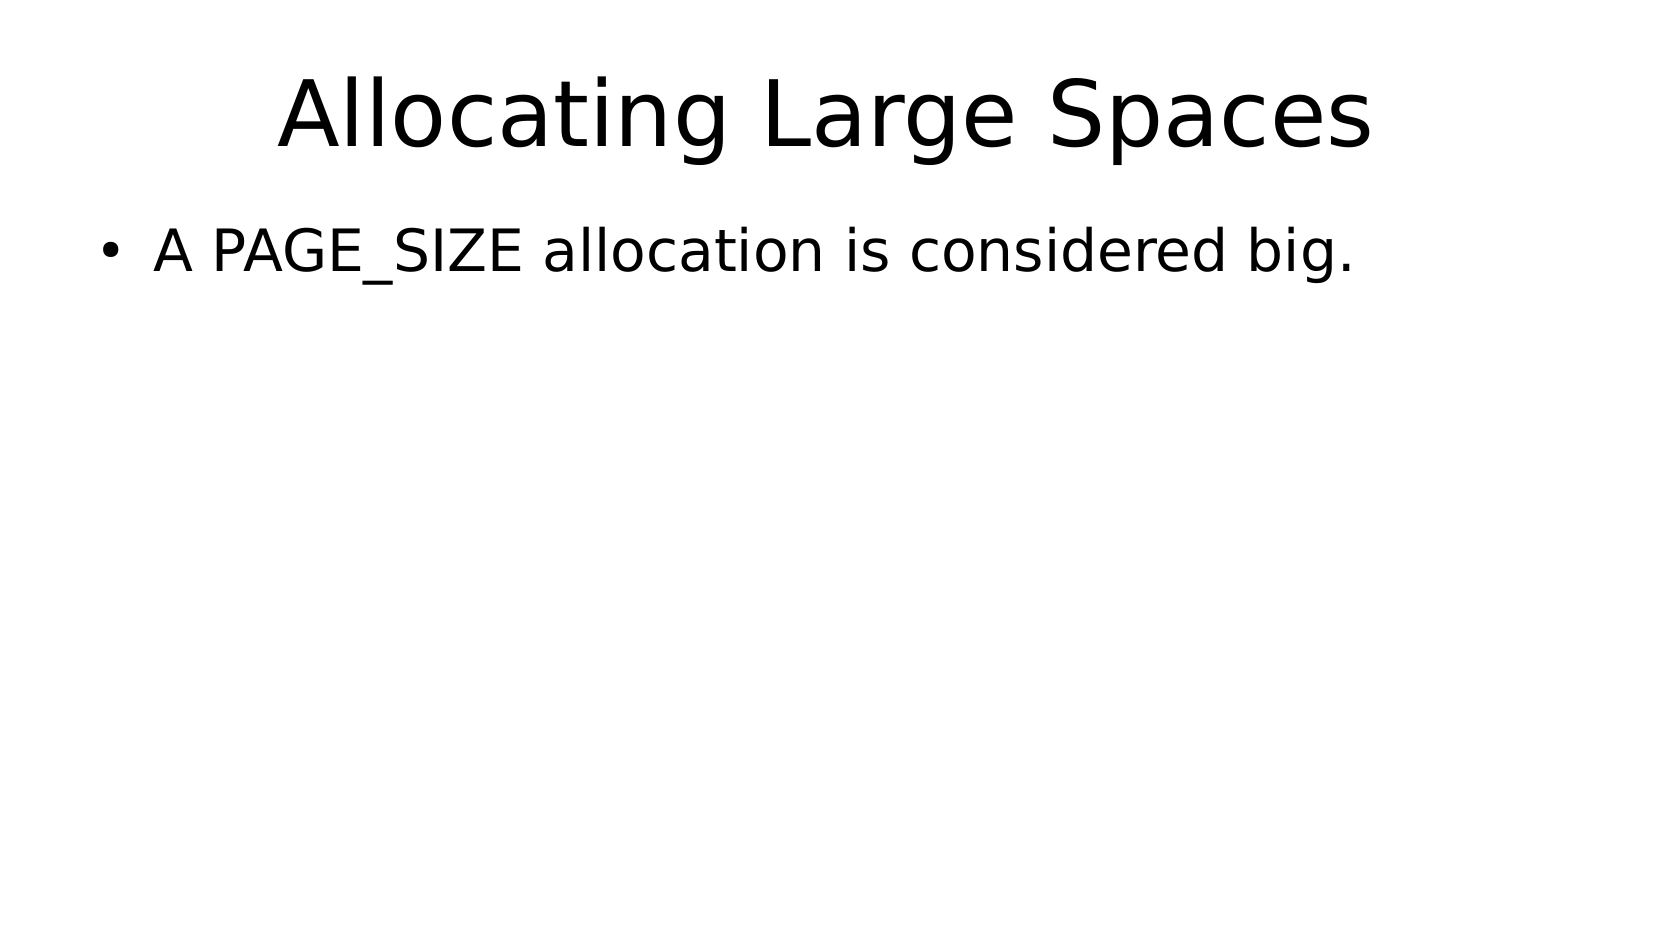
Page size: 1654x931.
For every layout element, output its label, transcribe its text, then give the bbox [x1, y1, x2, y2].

title Allocating Large Spaces [82, 37, 1571, 193]
list A PAGE_SIZE allocation is considered big. [82, 217, 1571, 758]
